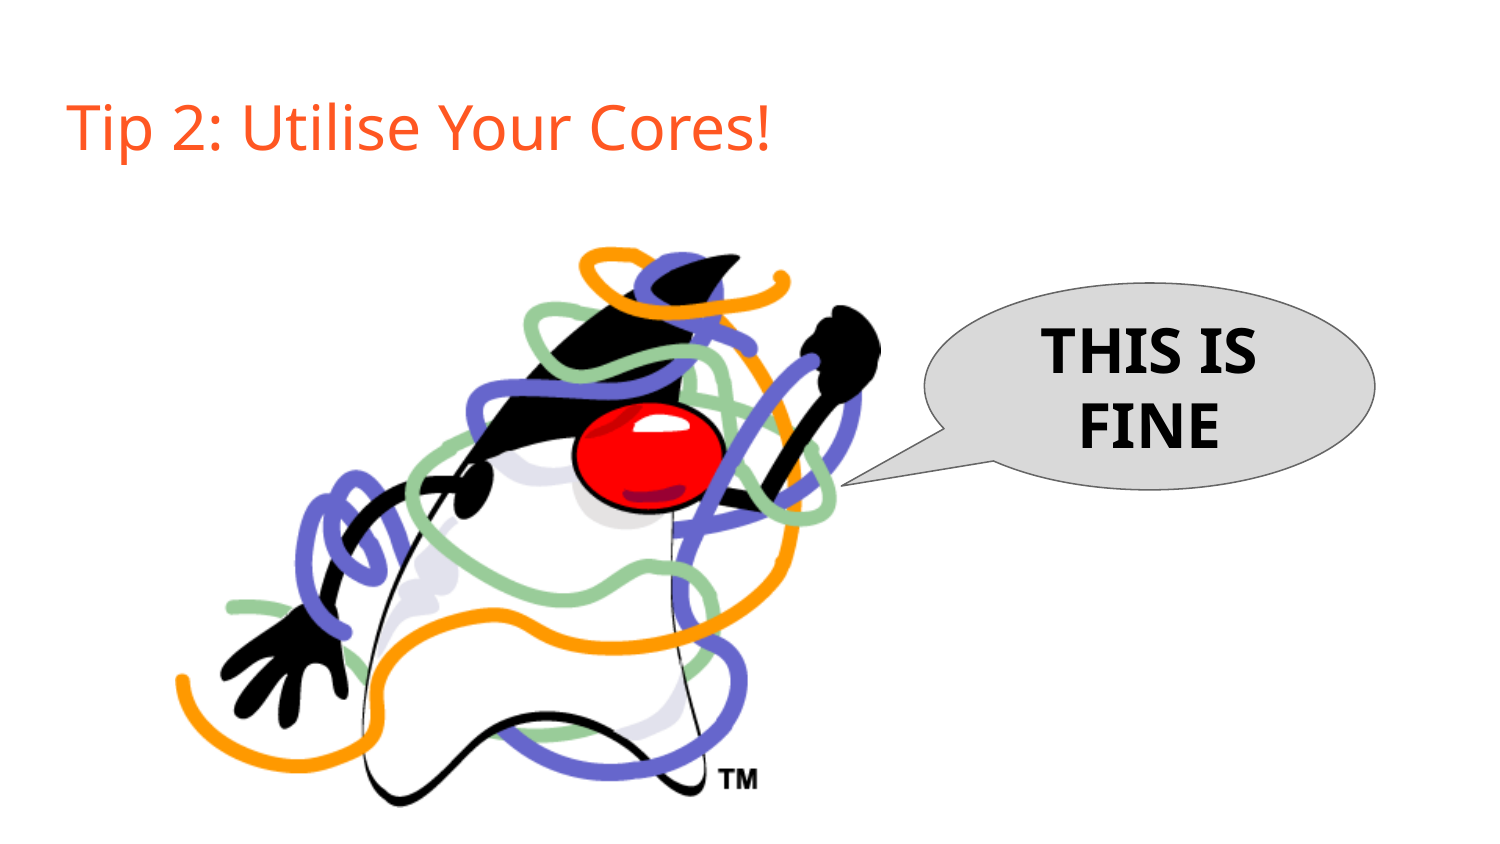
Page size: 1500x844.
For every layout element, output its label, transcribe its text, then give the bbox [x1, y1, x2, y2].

text_box THIS IS FINE [841, 282, 1375, 490]
text_box [0, 174, 1500, 844]
picture [175, 246, 881, 808]
title Tip 2: Utilise Your Cores! [51, 72, 1449, 167]
